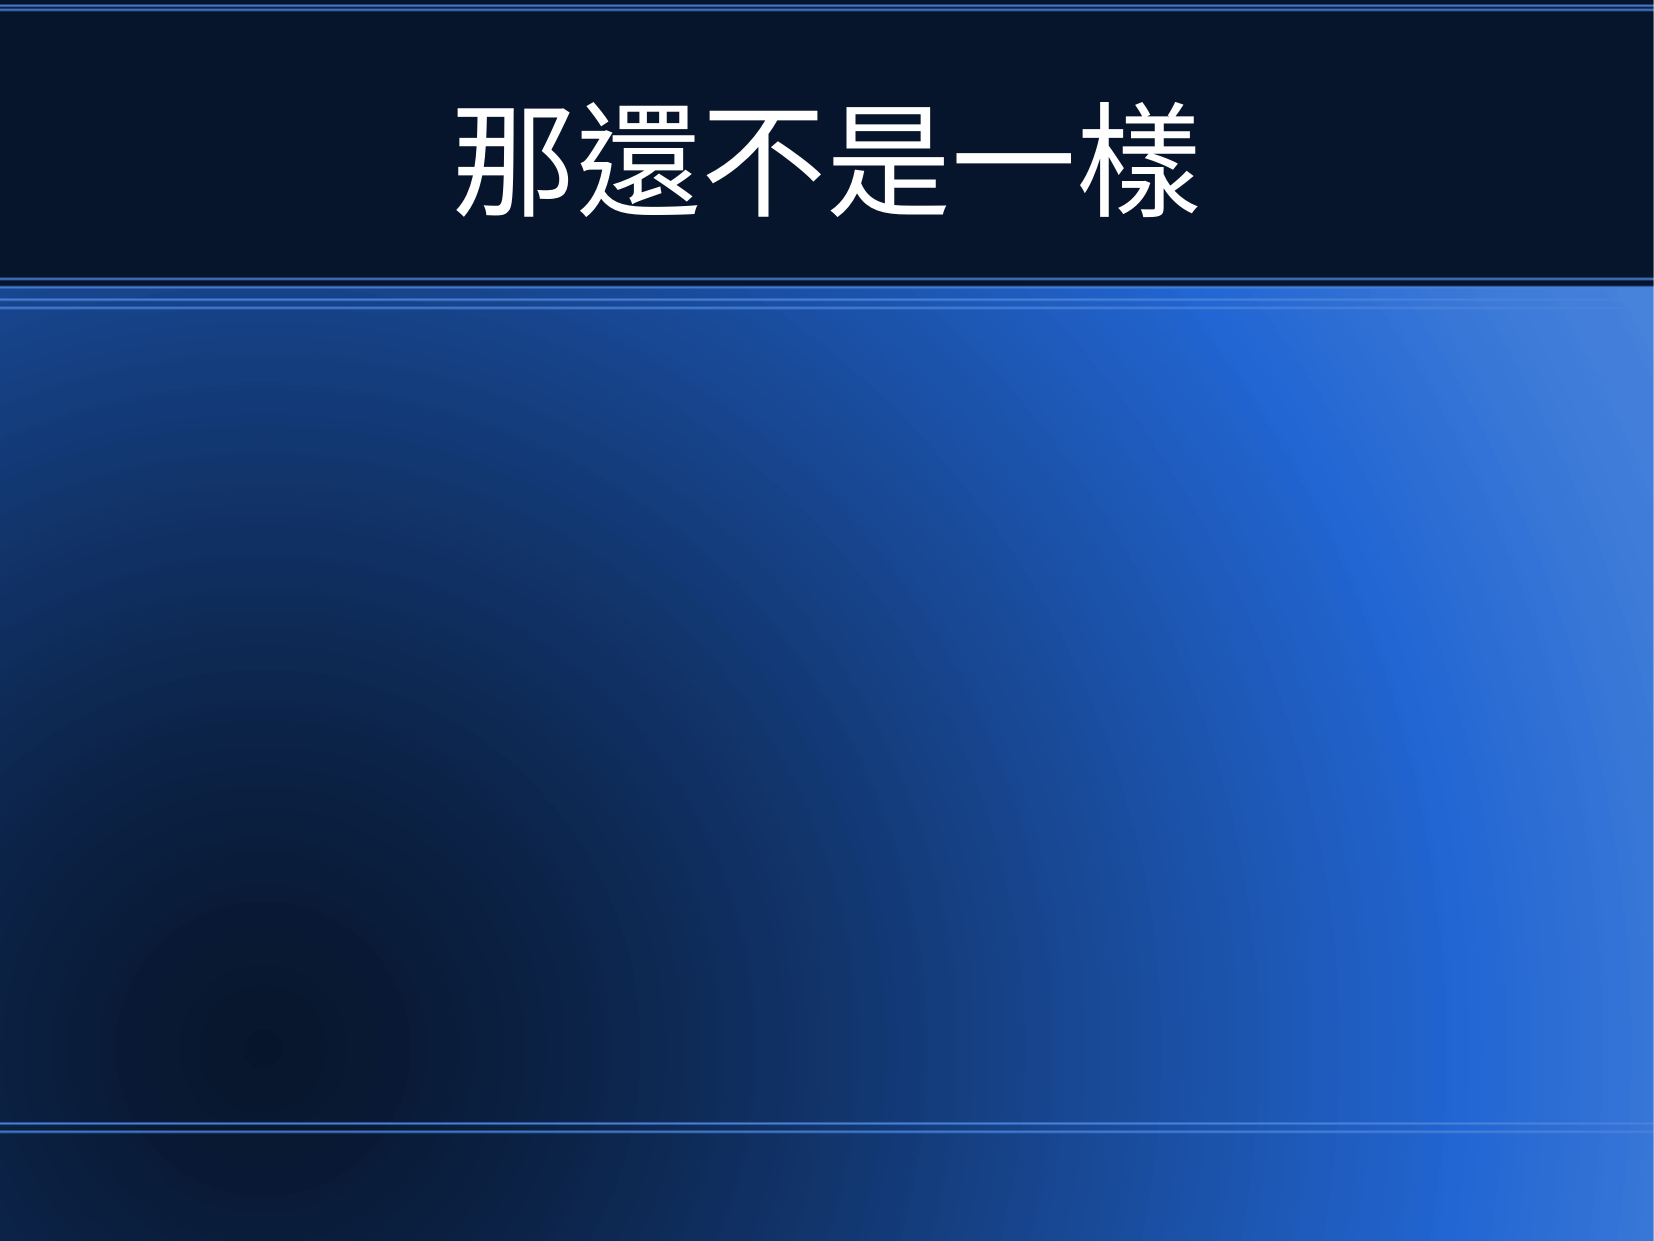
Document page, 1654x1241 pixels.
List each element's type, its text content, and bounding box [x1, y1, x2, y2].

picture [0, 0, 1654, 1241]
title 那還不是一樣 [82, 49, 1571, 257]
